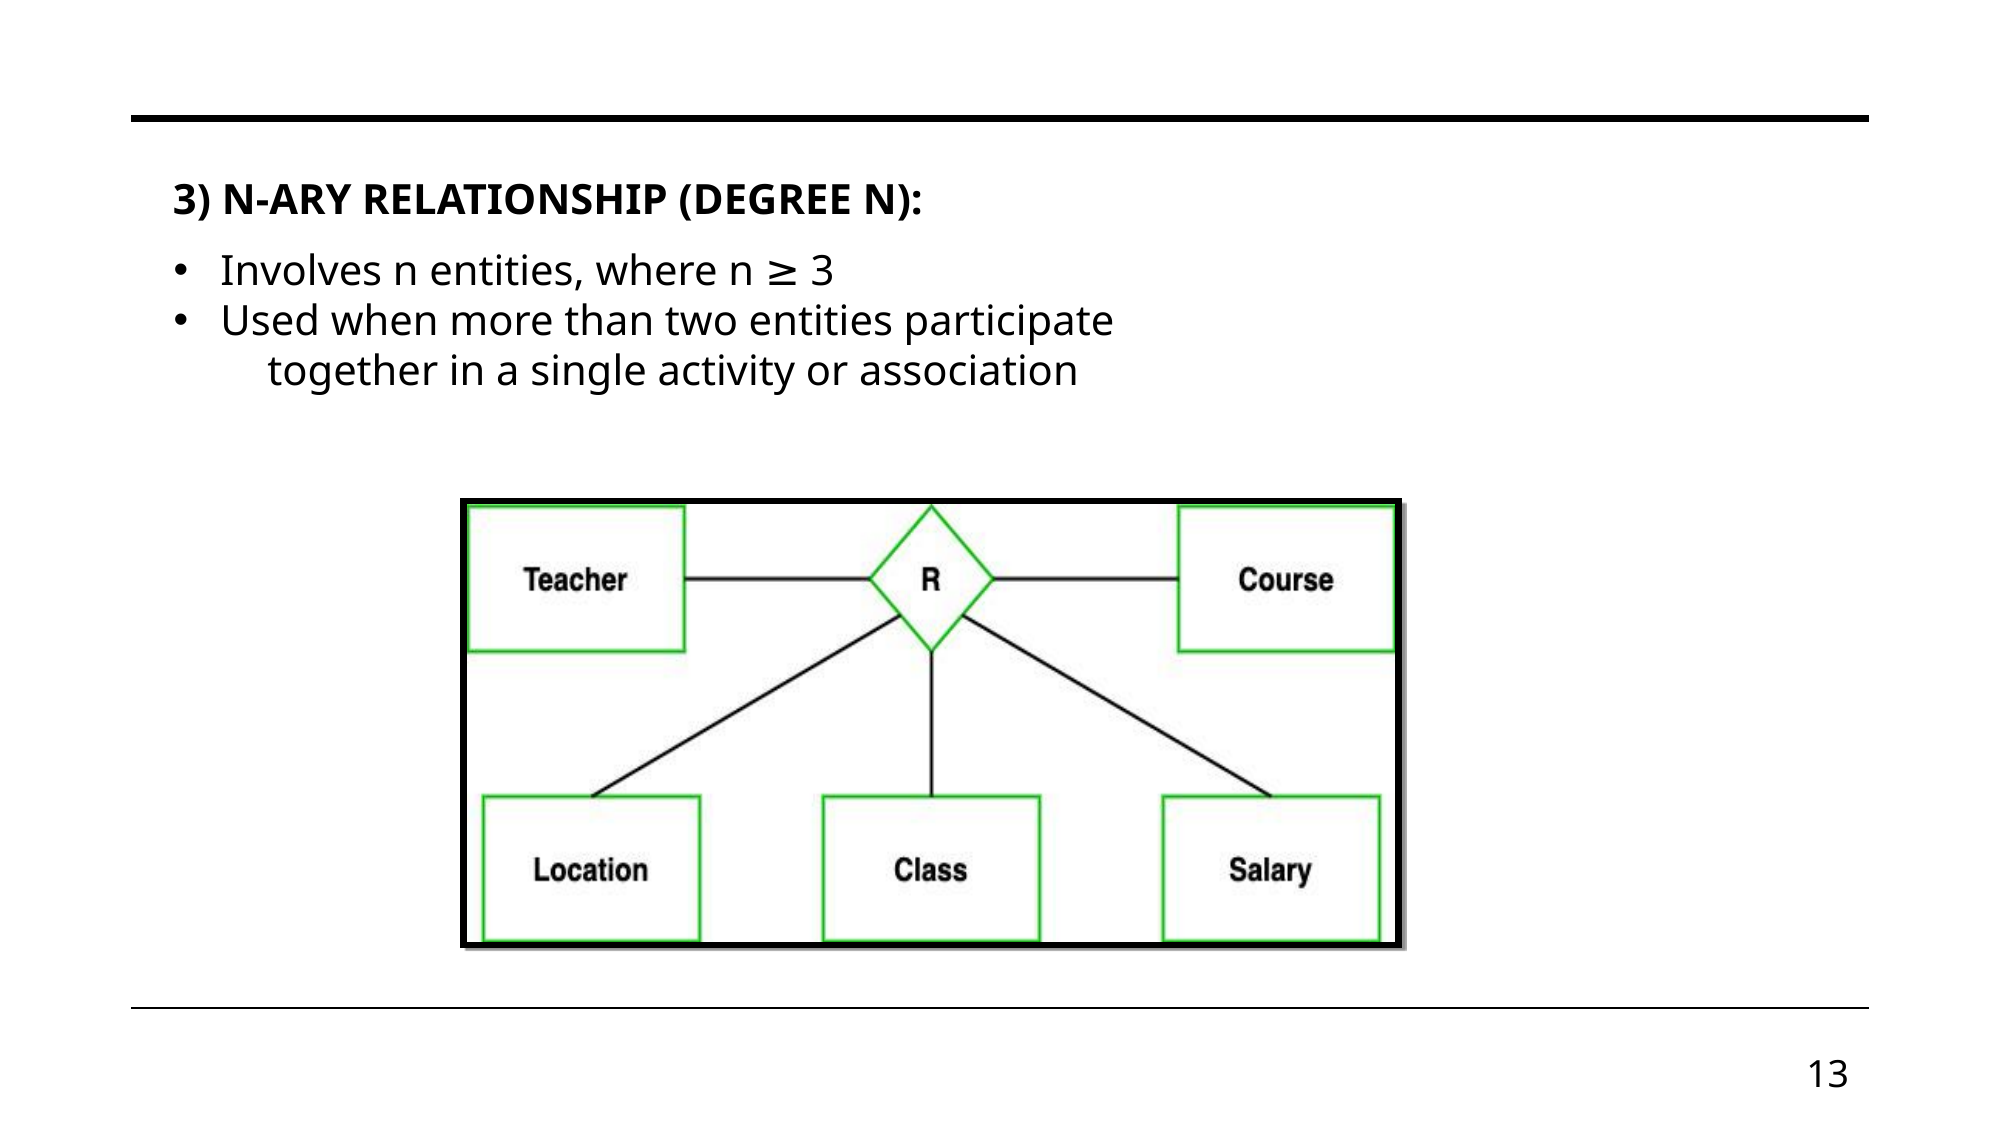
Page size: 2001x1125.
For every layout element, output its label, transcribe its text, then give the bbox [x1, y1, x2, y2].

text_box [1372, 1042, 1902, 1103]
text_box Involves n entities, where n ≥ 3 Used when more than two entities participate together in a single activity or association [158, 236, 1181, 454]
list 3) n-ary Relationship (Degree n): [114, 160, 1869, 973]
picture [466, 504, 1396, 943]
